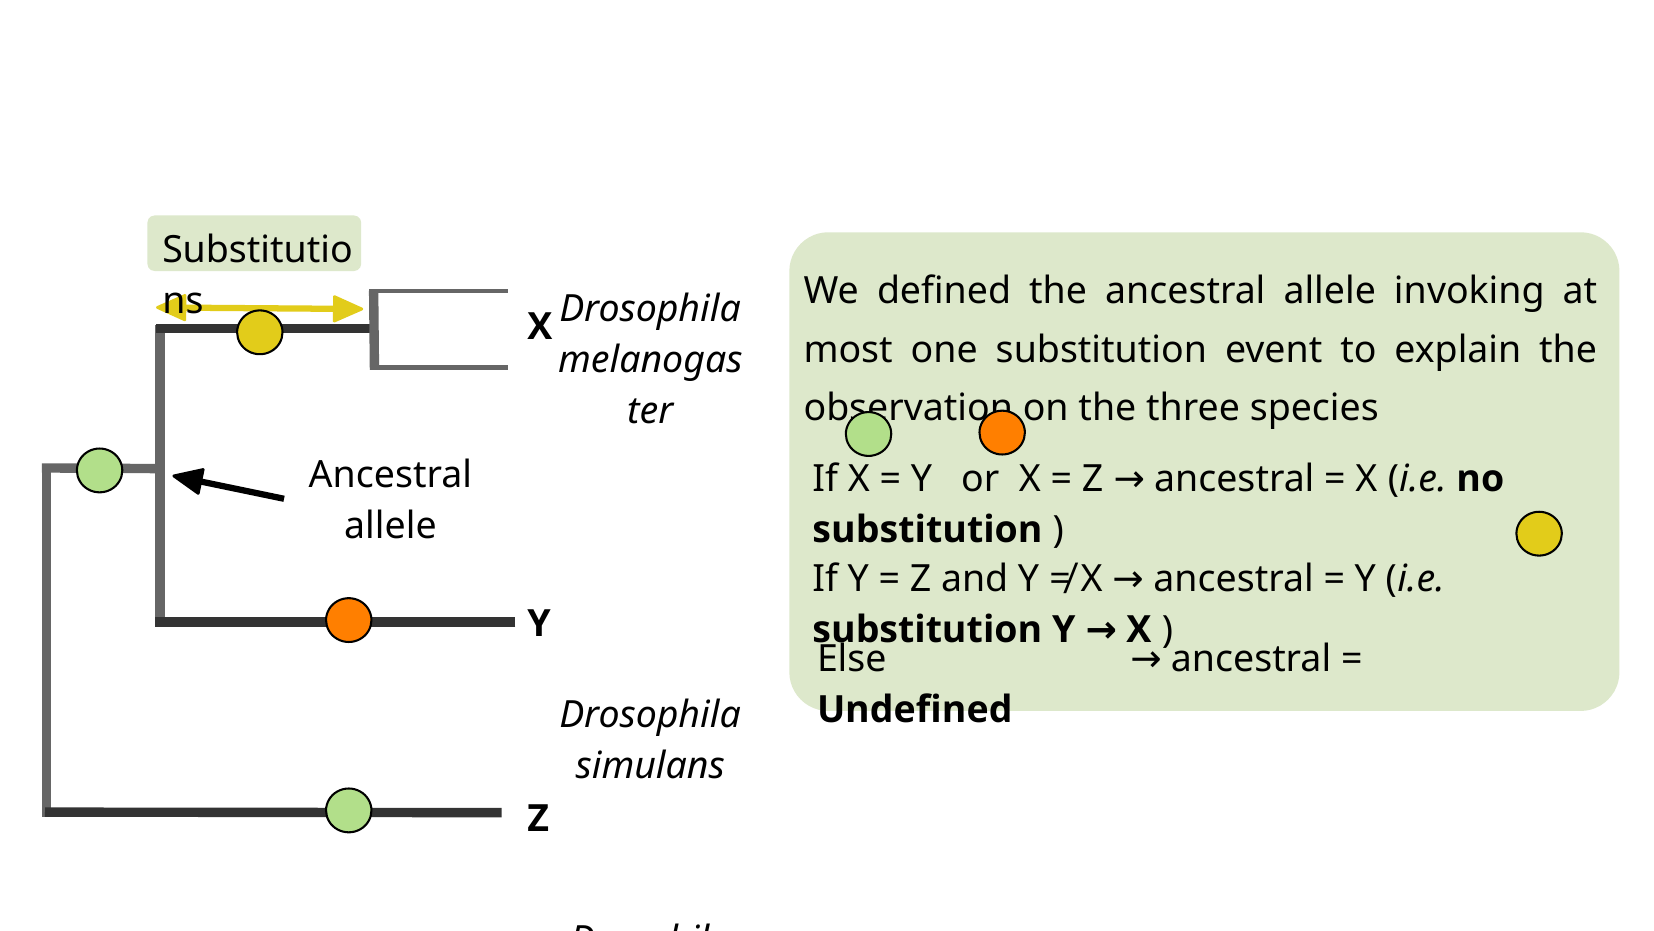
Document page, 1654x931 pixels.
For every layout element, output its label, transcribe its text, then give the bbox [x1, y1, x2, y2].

text_box We defined the ancestral allele invoking at most one substitution event to explain the observation on the three species [788, 248, 1613, 602]
text_box Else → ancestral = Undefined [802, 623, 1408, 681]
text_box Ancestral allele [284, 440, 497, 540]
text_box [876, 706, 885, 711]
text_box [845, 412, 892, 456]
text_box Y [512, 588, 577, 646]
text_box [995, 706, 1004, 711]
text_box [1516, 511, 1562, 556]
text_box [797, 232, 1612, 248]
text_box [979, 410, 1025, 455]
text_box [326, 598, 372, 642]
text_box [76, 448, 123, 493]
text_box [789, 249, 1620, 711]
text_box [326, 788, 372, 833]
text_box If Y = Z and Y ≠ X → ancestral = Y (i.e. substitution Y → X ) [797, 544, 1613, 602]
text_box [237, 310, 283, 355]
text_box Substitutions [147, 215, 376, 273]
text_box If X = Y or X = Z → ancestral = X (i.e. no substitution ) [797, 444, 1569, 502]
text_box Z [512, 784, 577, 842]
text_box Drosophila melanogaster Drosophila simulans Drosphila erecta [539, 273, 761, 931]
text_box X [512, 291, 577, 349]
